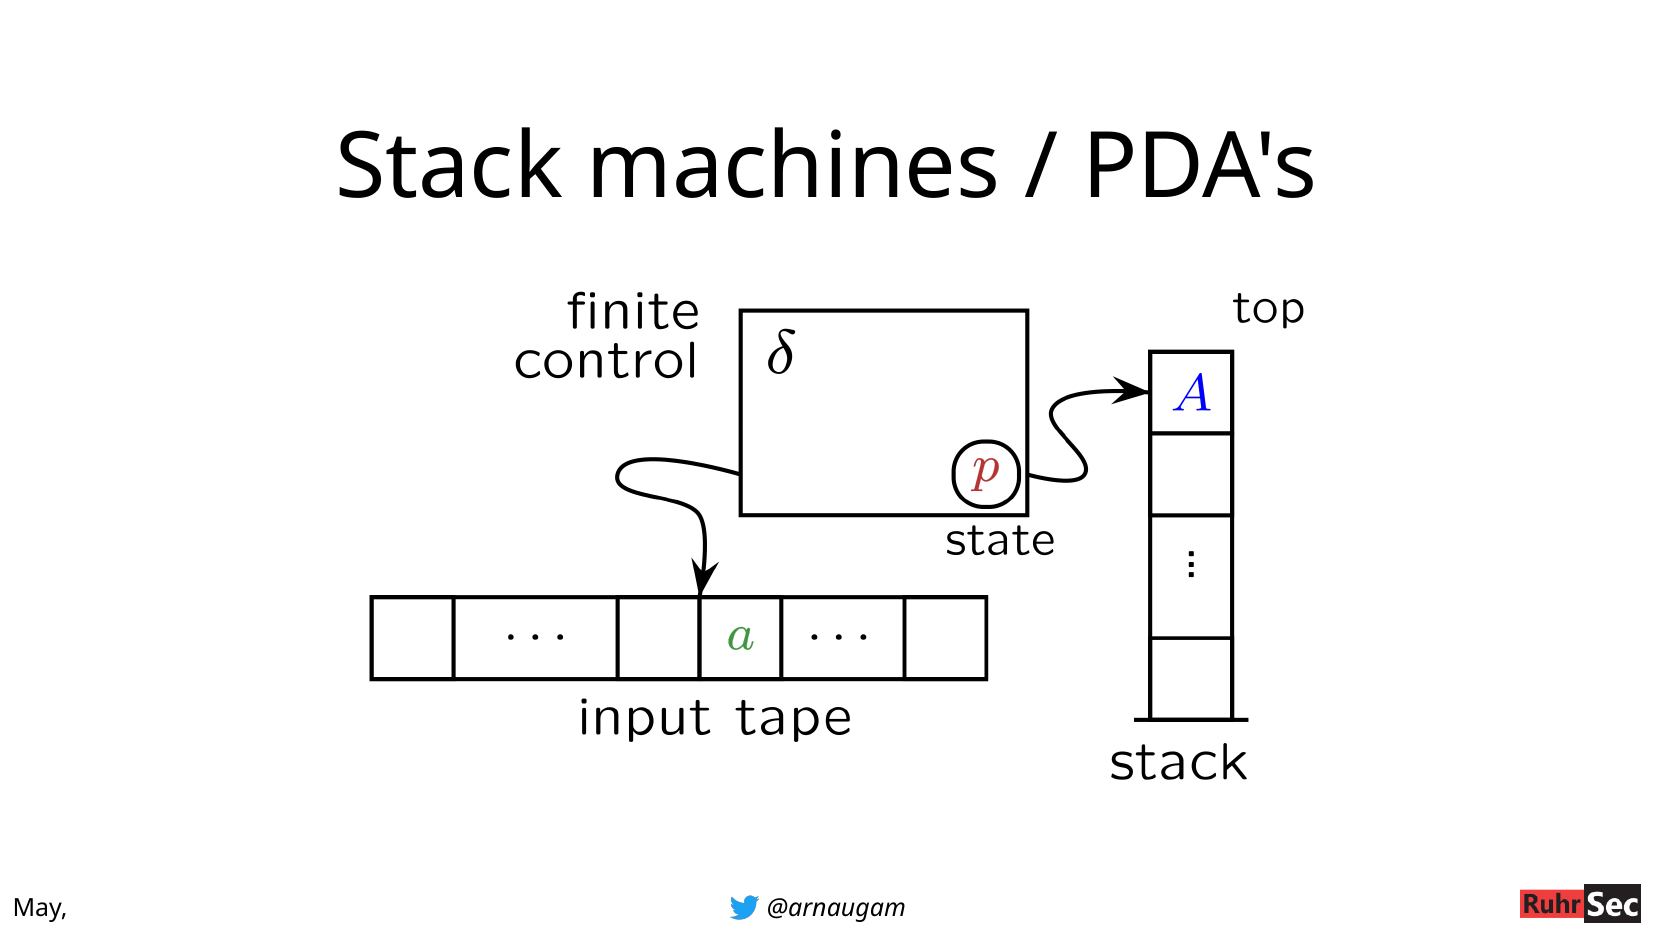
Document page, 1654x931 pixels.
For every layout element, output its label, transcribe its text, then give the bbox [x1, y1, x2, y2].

title Stack machines / PDA's [82, 84, 1571, 240]
picture [1520, 884, 1641, 923]
picture [721, 884, 768, 931]
picture [350, 289, 1304, 781]
